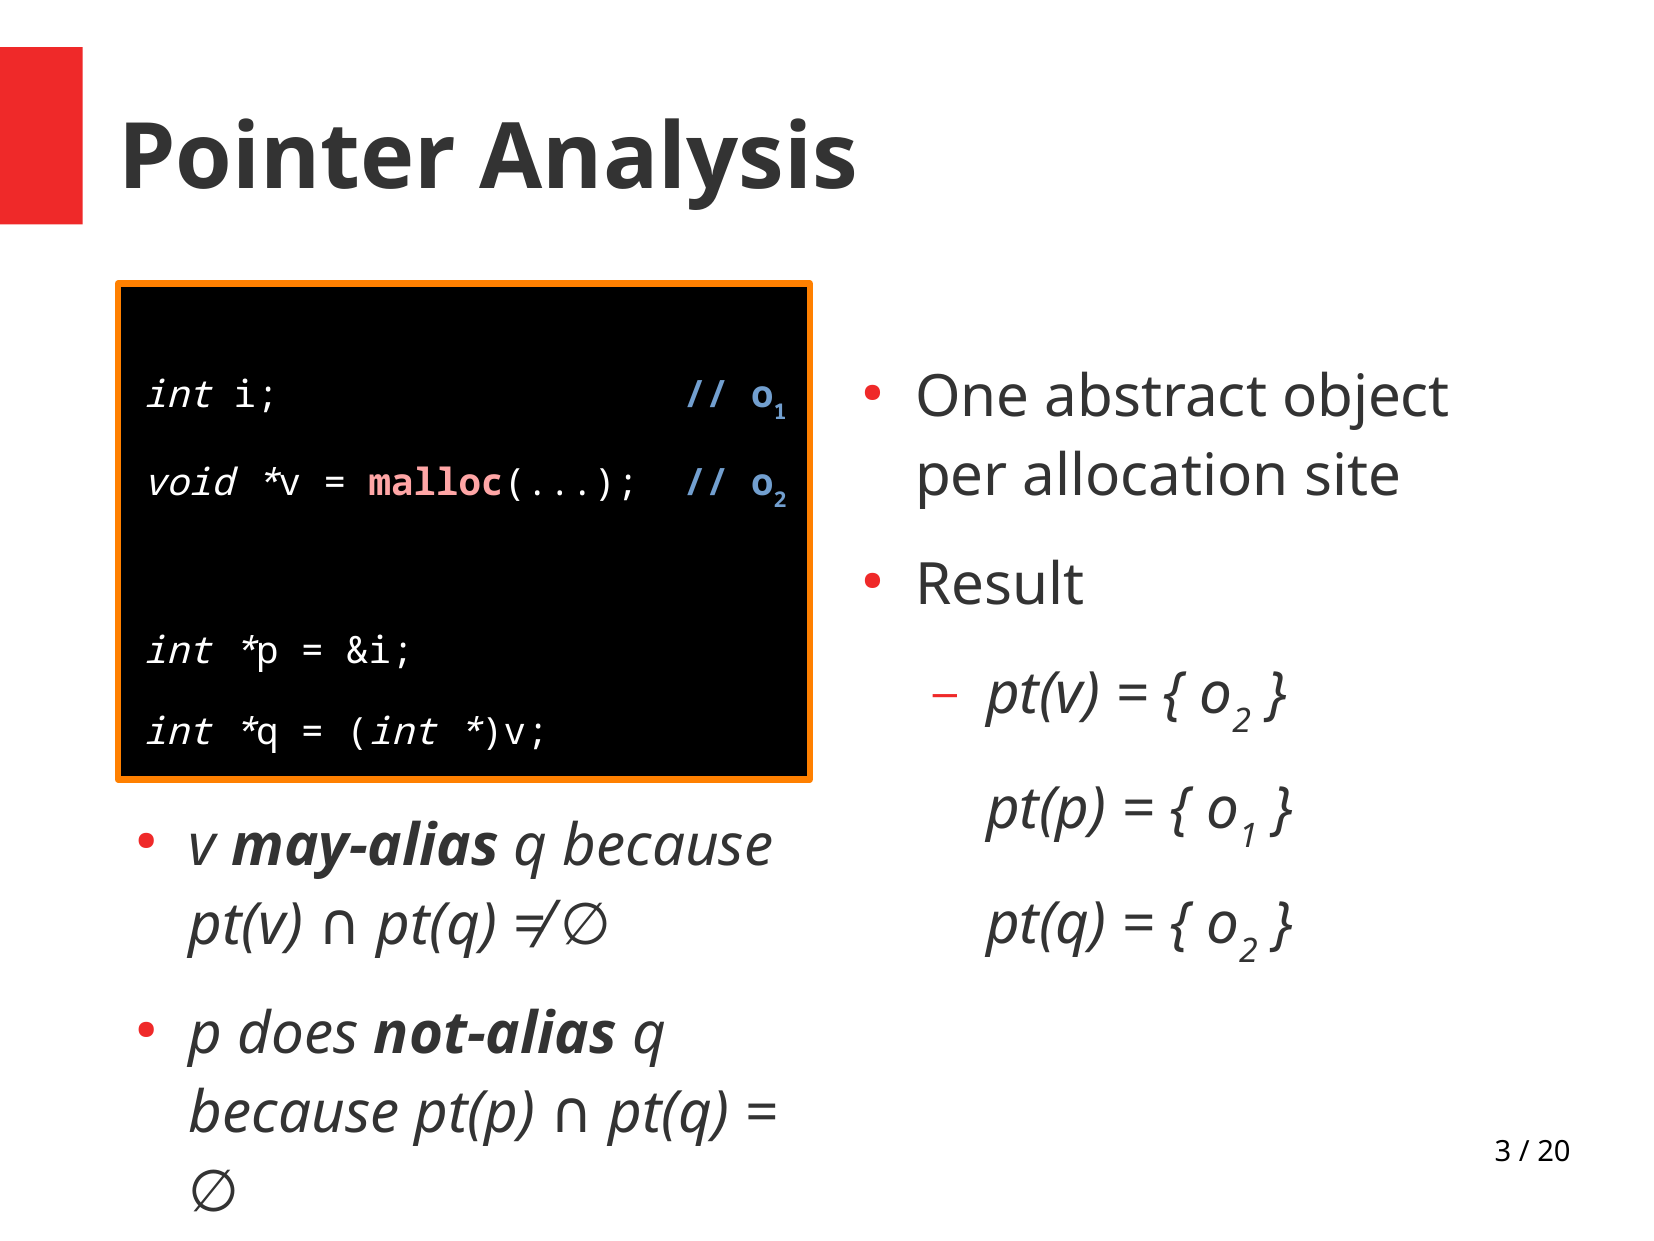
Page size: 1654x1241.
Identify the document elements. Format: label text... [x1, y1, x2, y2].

title Pointer Analysis [118, 49, 1571, 257]
list One abstract object per allocation site Result pt(v) = { o2 } pt(p) = { o1 } pt(q) = { o2 } [844, 354, 1536, 1193]
list v may-alias q because pt(v) ∩ pt(q) ≠ ∅ p does not-alias q because pt(p) ∩ pt(q) = ∅ [118, 803, 810, 1193]
list int i; // o1 void *v = malloc(...); // o2 int *p = &i; int *q = (int *)v; [118, 283, 810, 780]
